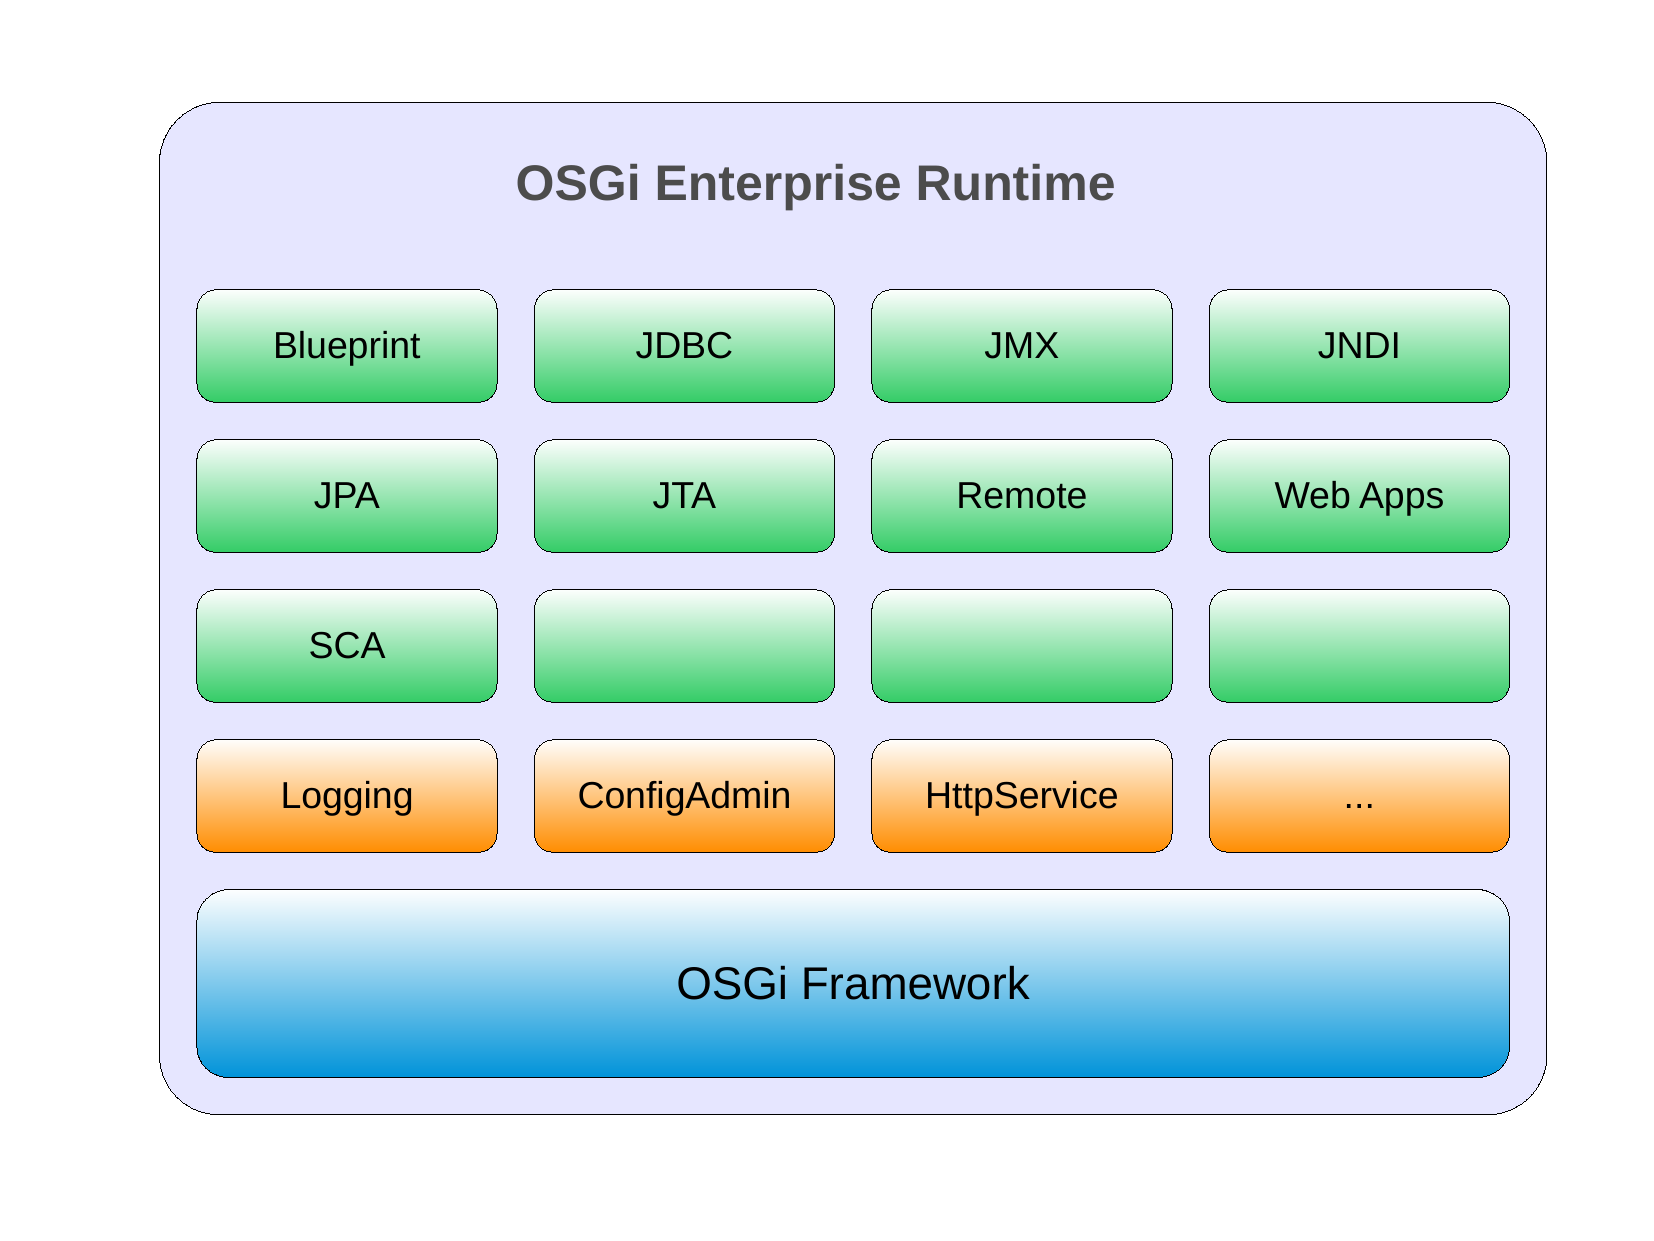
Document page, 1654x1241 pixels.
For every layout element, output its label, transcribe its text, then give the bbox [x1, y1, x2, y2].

text_box Logging [196, 739, 498, 853]
text_box JPA [196, 439, 498, 553]
text_box JNDI [1209, 289, 1510, 403]
text_box [159, 102, 1547, 1115]
text_box OSGi Framework [196, 889, 1510, 1078]
text_box JMX [871, 289, 1173, 403]
text_box Blueprint [196, 289, 498, 403]
text_box OSGi Enterprise Runtime [478, 147, 1154, 219]
text_box ConfigAdmin [534, 739, 835, 853]
text_box JDBC [534, 289, 835, 403]
text_box JTA [534, 439, 835, 553]
text_box Web Apps [1209, 439, 1510, 553]
text_box SCA [196, 589, 498, 703]
text_box ... [1209, 739, 1510, 853]
text_box HttpService [871, 739, 1173, 853]
text_box Remote [871, 439, 1173, 553]
